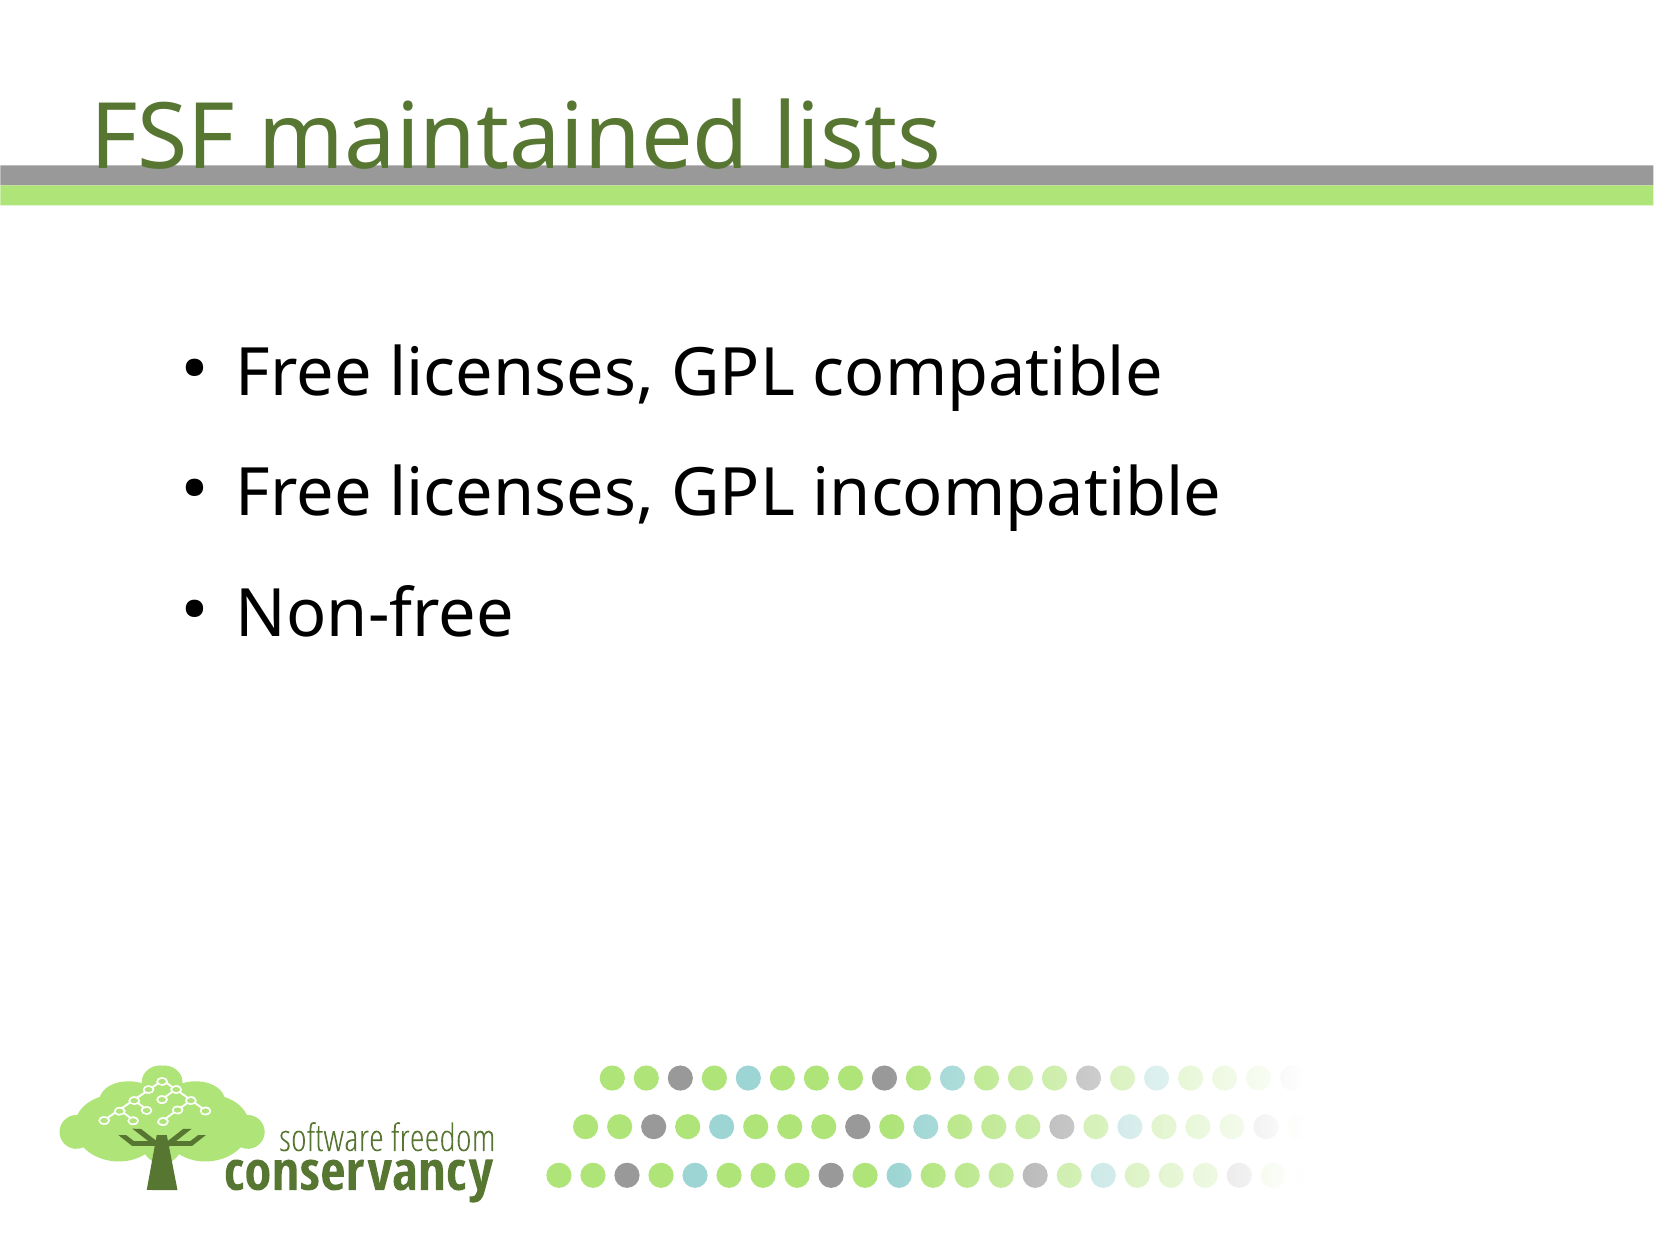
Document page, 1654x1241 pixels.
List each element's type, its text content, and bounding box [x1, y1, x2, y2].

text_box FSF maintained lists [90, 26, 1516, 241]
list Free licenses, GPL compatible Free licenses, GPL incompatible Non-free [165, 324, 1621, 856]
